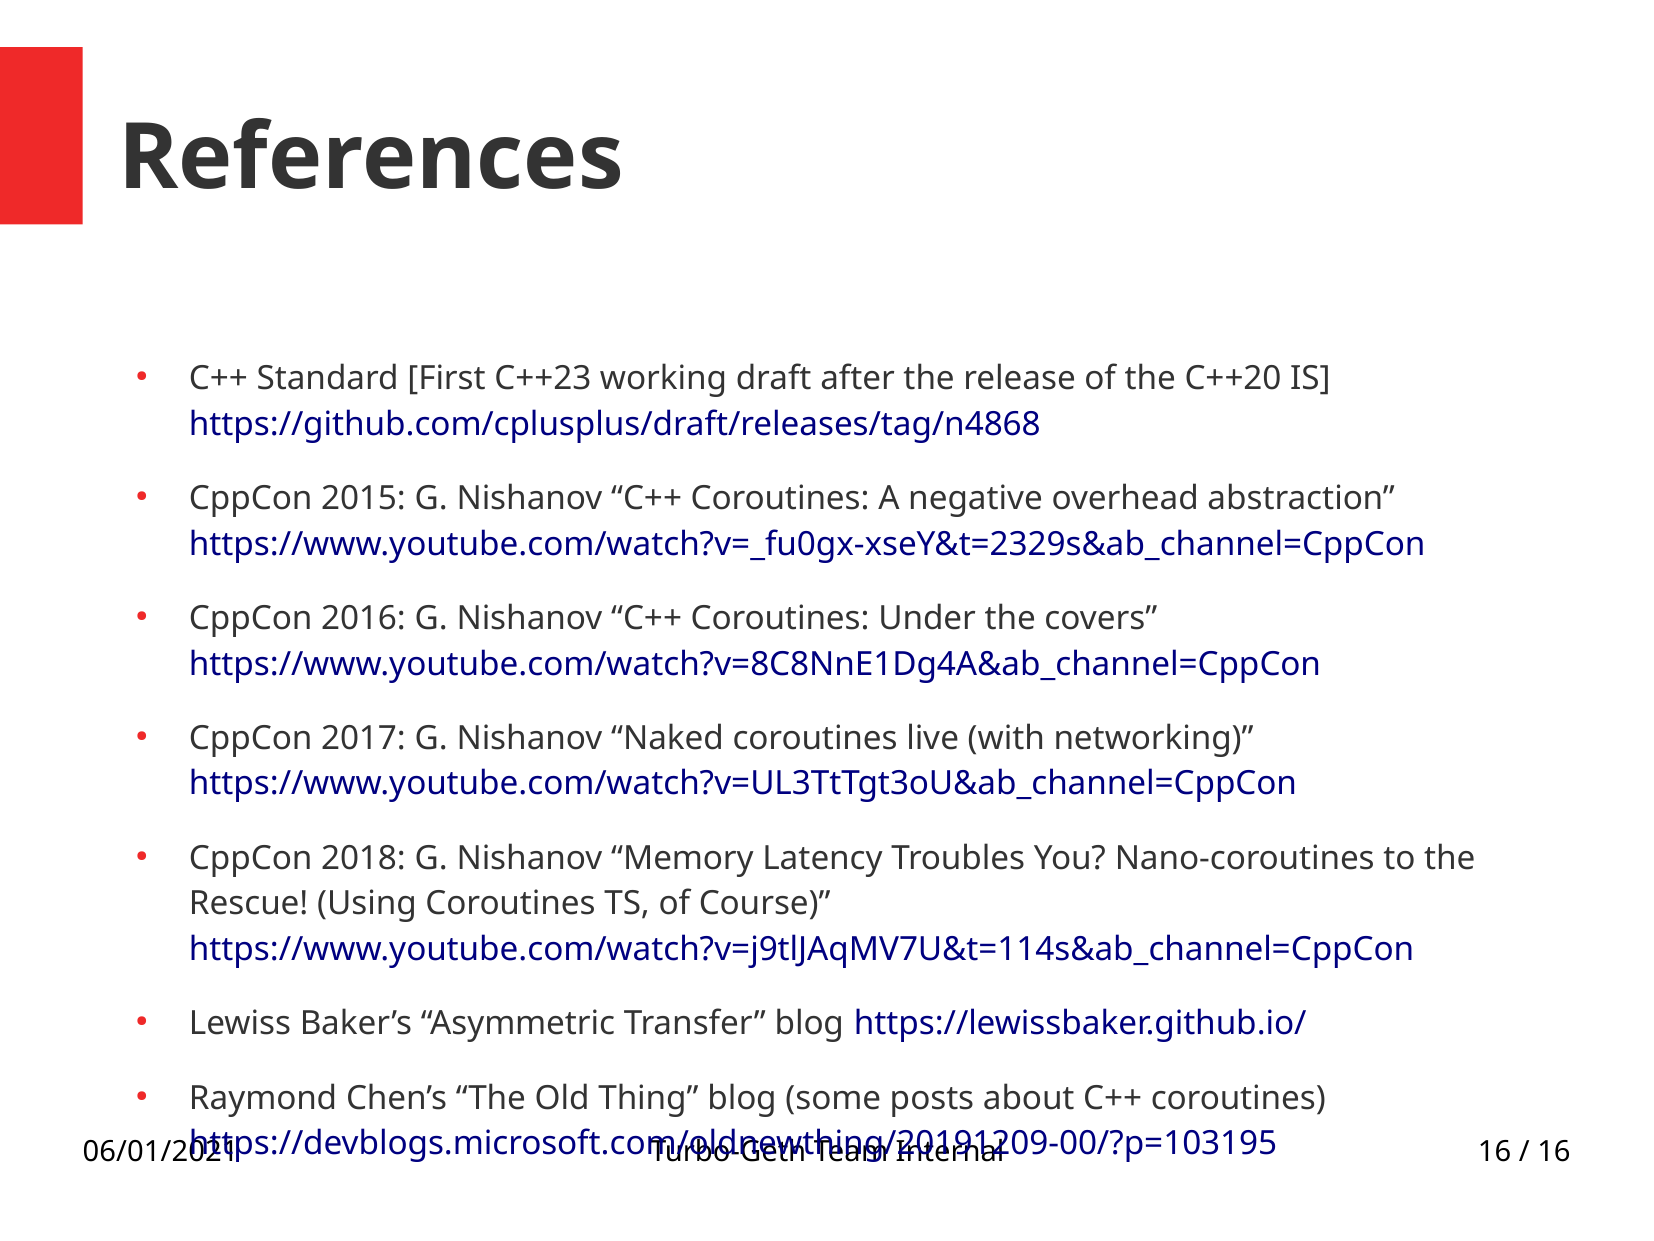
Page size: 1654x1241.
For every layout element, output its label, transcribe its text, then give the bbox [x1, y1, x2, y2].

title References [118, 49, 1571, 257]
list C++ Standard [First C++23 working draft after the release of the C++20 IS] https://github.com/cplusplus/draft/releases/tag/n4868 CppCon 2015: G. Nishanov “C++ Coroutines: A negative overhead abstraction” https://www.youtube.com/watch?v=_fu0gx-xseY&t=2329s&ab_channel=CppCon CppCon 2016: G. Nishanov “C++ Coroutines: Under the covers” https://www.youtube.com/watch?v=8C8NnE1Dg4A&ab_channel=CppCon CppCon 2017: G. Nishanov “Naked coroutines live (with networking)” https://www.youtube.com/watch?v=UL3TtTgt3oU&ab_channel=CppCon CppCon 2018: G. Nishanov “Memory Latency Troubles You? Nano-coroutines to the Rescue! (Using Coroutines TS, of Course)” https://www.youtube.com/watch?v=j9tlJAqMV7U&t=114s&ab_channel=CppCon Lewiss Baker’s “Asymmetric Transfer” blog https://lewissbaker.github.io/ Raymond Chen’s “The Old Thing” blog (some posts about C++ coroutines) https://devblogs.microsoft.com/oldnewthing/20191209-00/?p=103195 [118, 354, 1536, 1074]
